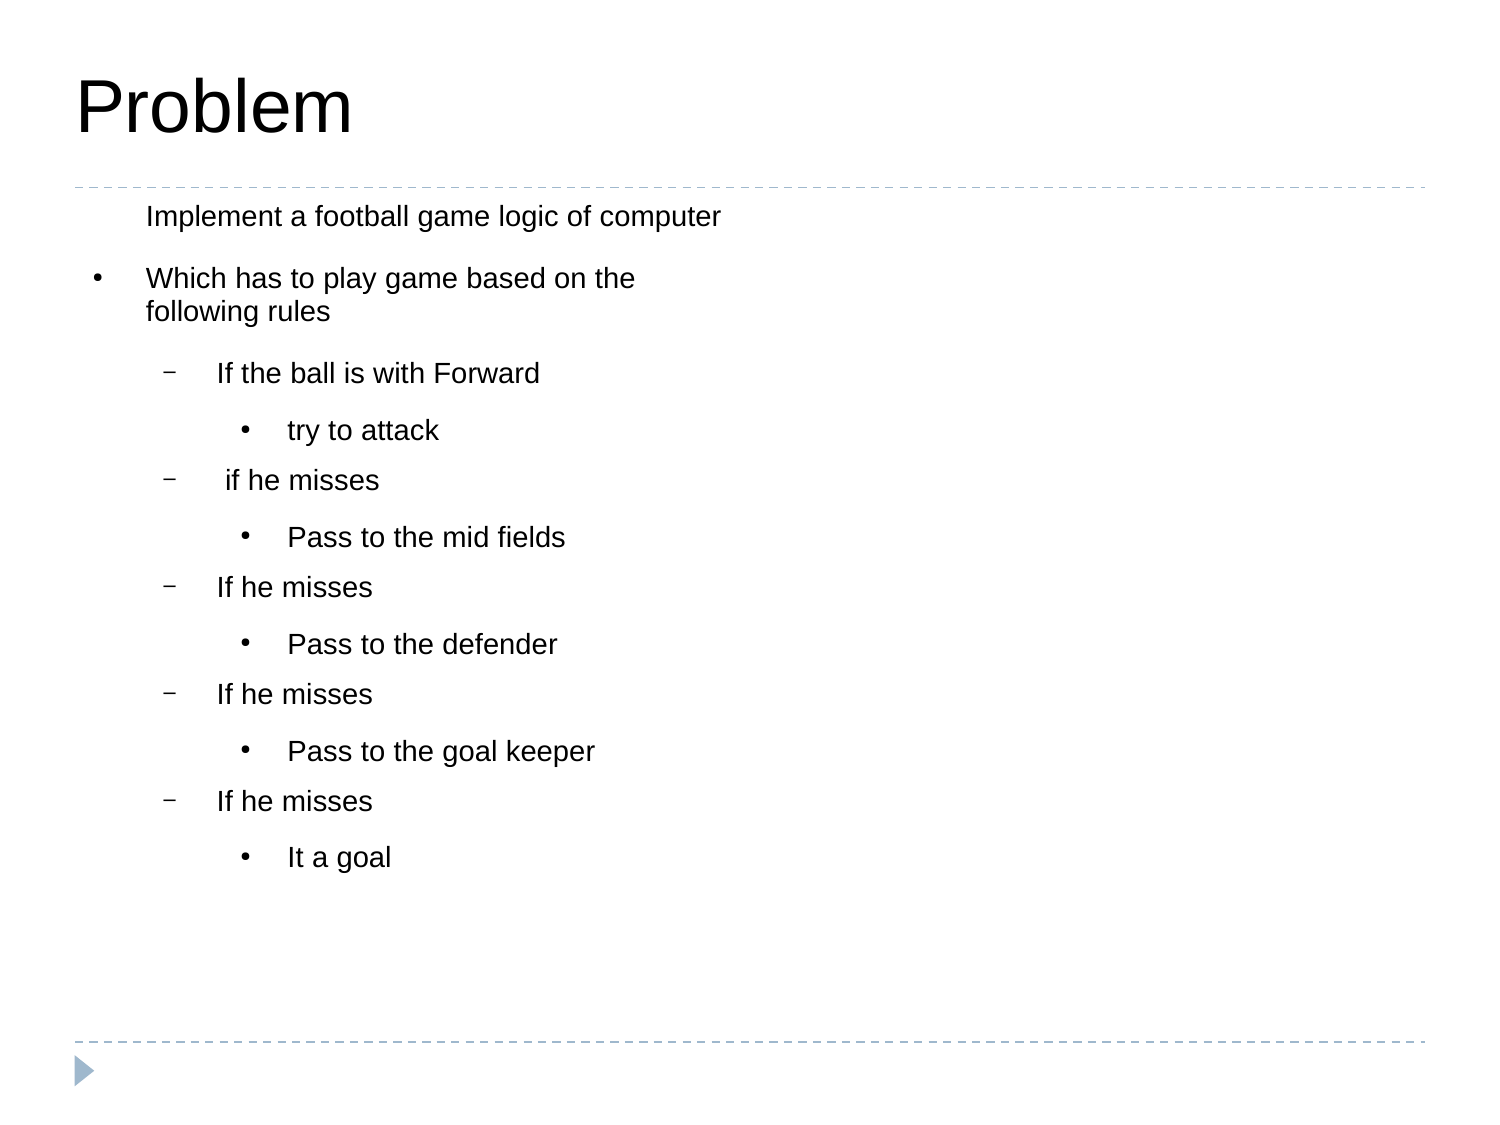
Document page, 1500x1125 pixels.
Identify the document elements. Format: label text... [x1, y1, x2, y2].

title Problem [75, 24, 1425, 188]
list Implement a football game logic of computer Which has to play game based on the following rules If the ball is with Forward try to attack if he misses Pass to the mid fields If he misses Pass to the defender If he misses Pass to the goal keeper If he misses It a goal [75, 200, 734, 1010]
